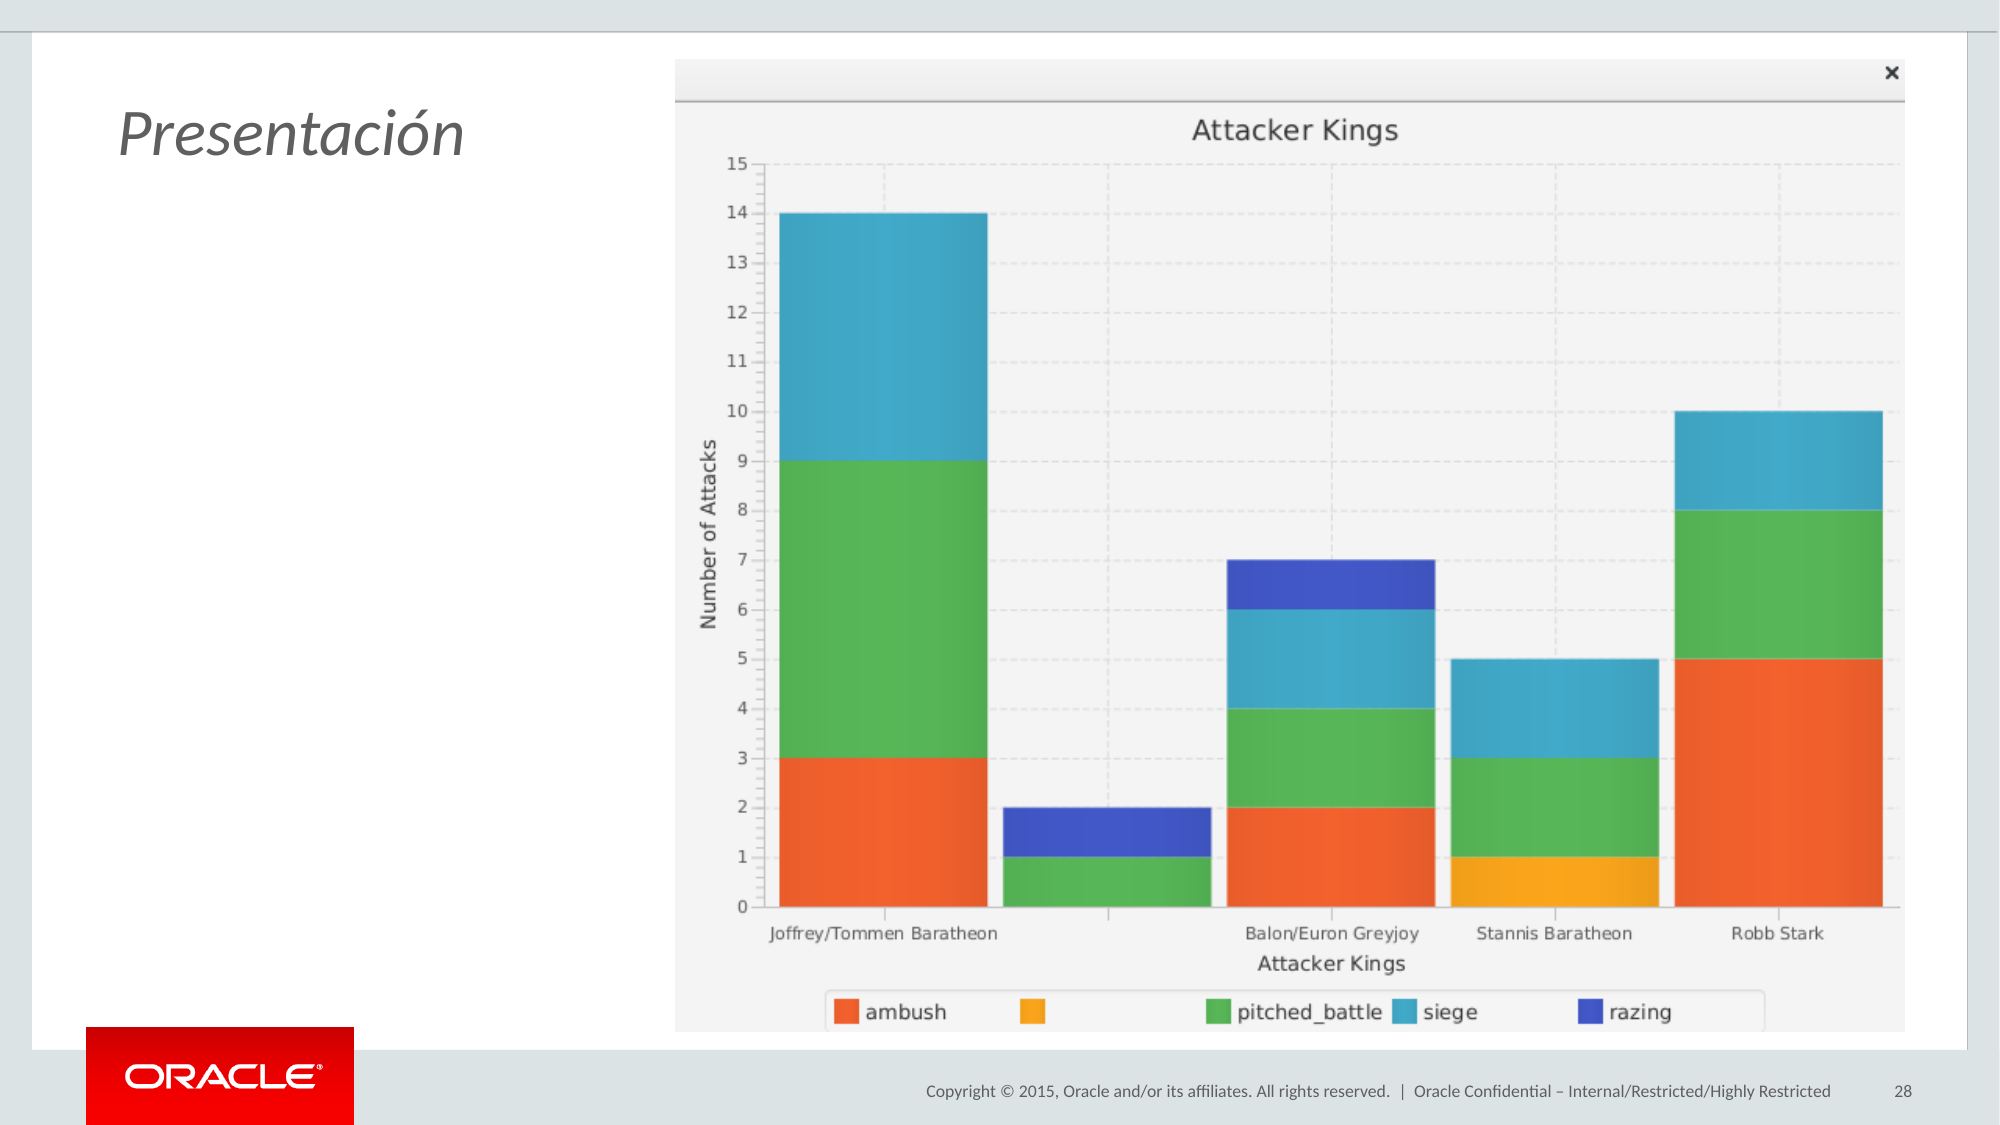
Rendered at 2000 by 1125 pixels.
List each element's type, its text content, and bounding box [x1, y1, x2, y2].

picture [675, 59, 1905, 1032]
picture [86, 1027, 354, 1125]
slide_number <number> [1849, 1075, 1913, 1106]
footer Oracle Confidential – Internal/Restricted/Highly Restricted [1414, 1075, 1849, 1106]
title Presentación [117, 104, 675, 172]
